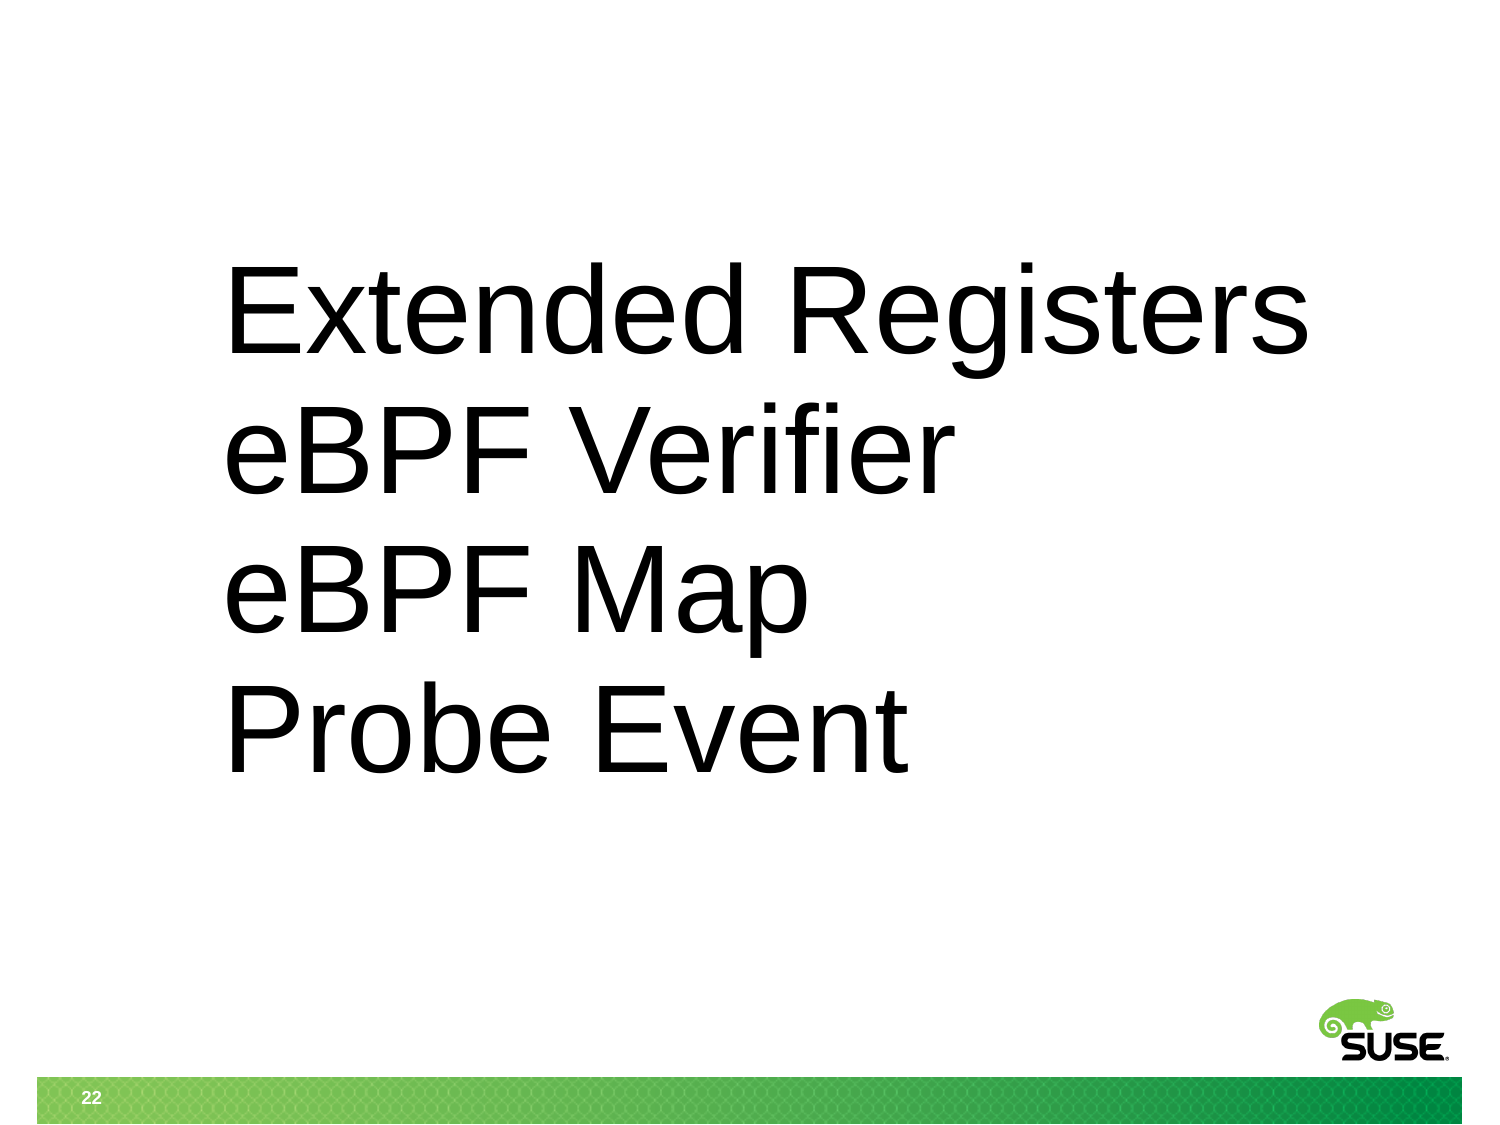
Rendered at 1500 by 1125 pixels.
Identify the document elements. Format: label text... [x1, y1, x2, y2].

picture [37, 1077, 1462, 1124]
picture [1319, 999, 1449, 1061]
text_box Extended Registers eBPF Verifier eBPF Map Probe Event [207, 232, 1329, 807]
